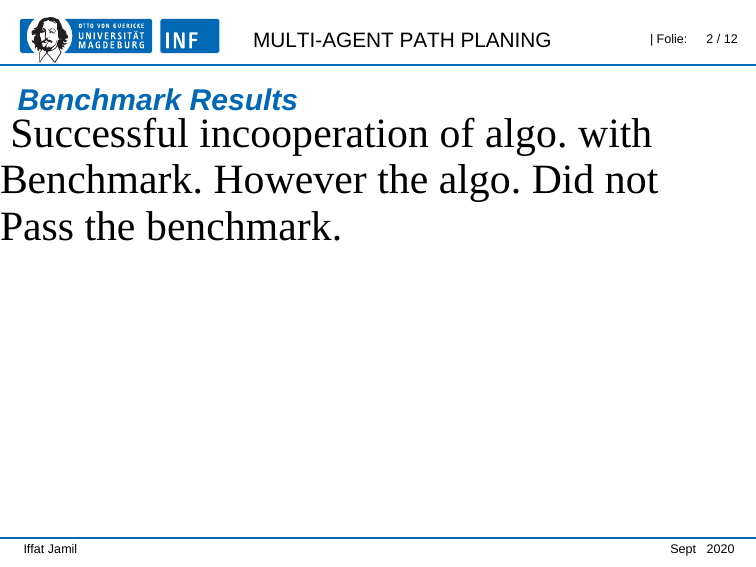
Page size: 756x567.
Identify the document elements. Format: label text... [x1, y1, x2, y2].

text_box [160, 18, 220, 54]
text_box Successful incooperation of algo. with Benchmark. However the algo. Did not Pass the benchmark. [0, 539, 756, 567]
text_box Iffat Jamil [20, 542, 86, 557]
text_box 2 / 12 [706, 32, 738, 47]
text_box [31, 17, 69, 63]
text_box Successful incooperation of algo. with Benchmark. However the algo. Did not Pass the benchmark. [0, 0, 756, 64]
text_box | Folie: [650, 32, 688, 47]
text_box [19, 18, 35, 54]
text_box Sept [649, 542, 697, 557]
text_box Benchmark Results [17, 83, 299, 117]
text_box Successful incooperation of algo. with Benchmark. However the algo. Did not Pass the benchmark. [0, 66, 756, 537]
text_box 2020 [706, 542, 735, 557]
text_box [64, 18, 153, 54]
text_box MULTI-AGENT PATH PLANING [253, 29, 552, 53]
